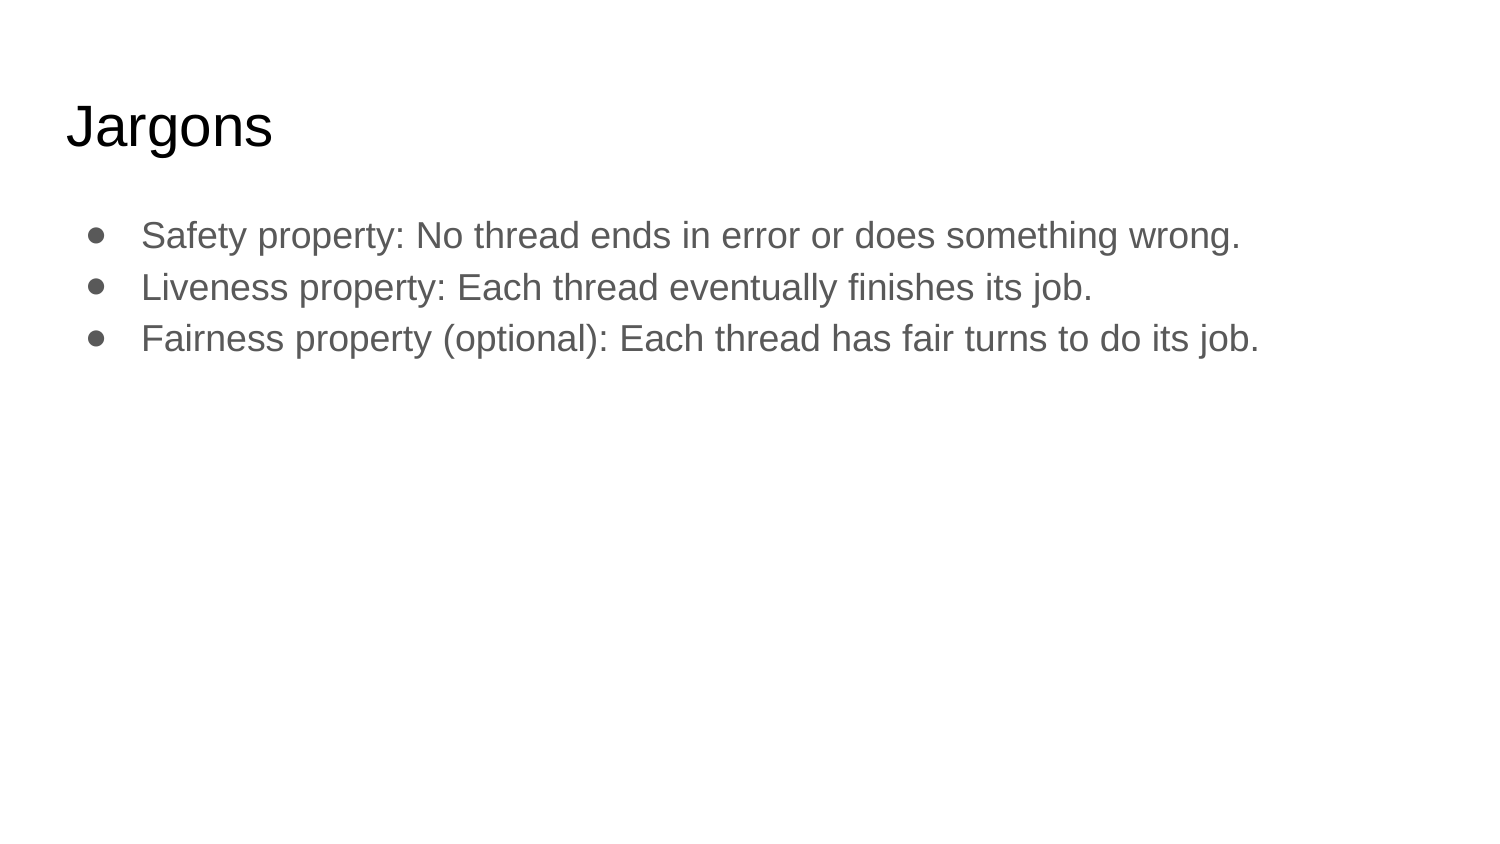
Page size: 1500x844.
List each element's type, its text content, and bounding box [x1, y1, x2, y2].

title Jargons [51, 72, 1449, 167]
list Safety property: No thread ends in error or does something wrong. Liveness property: Each thread eventually finishes its job. Fairness property (optional): Each thread has fair turns to do its job. [51, 189, 1449, 750]
